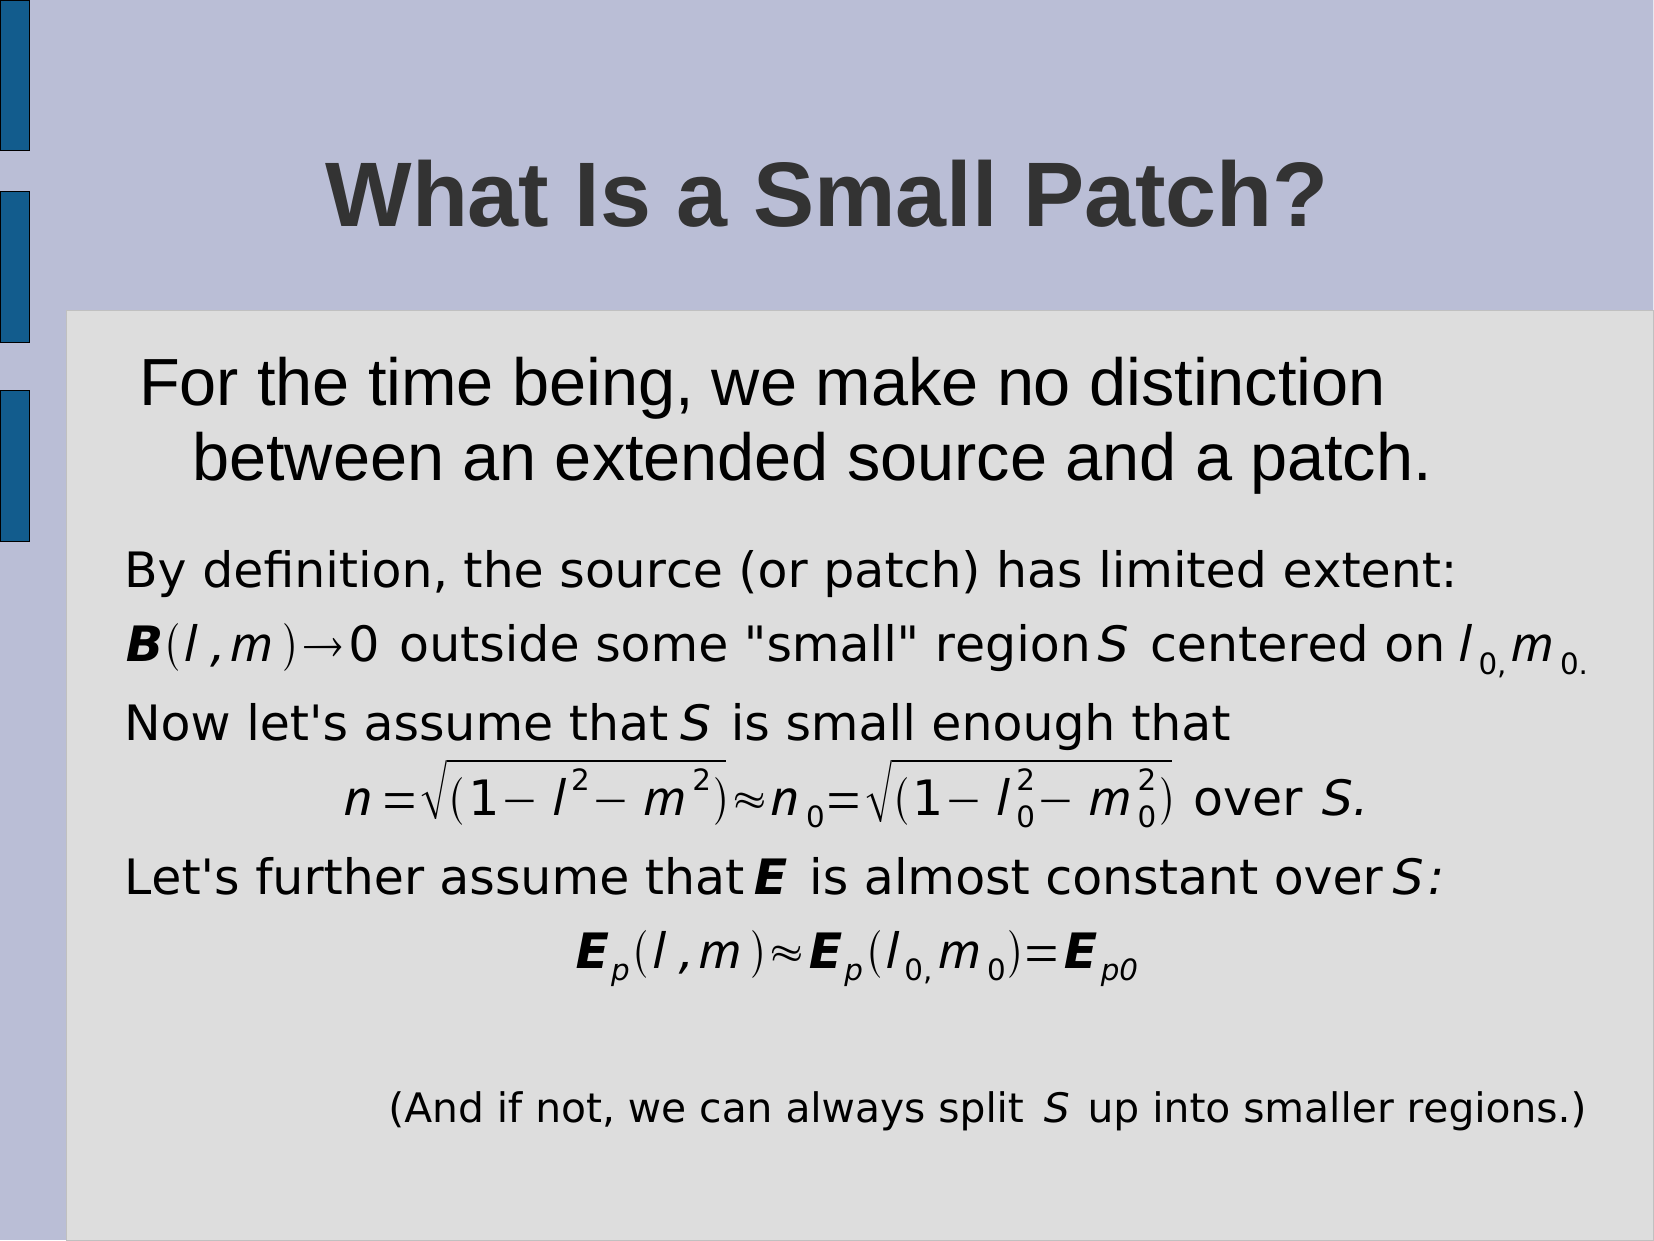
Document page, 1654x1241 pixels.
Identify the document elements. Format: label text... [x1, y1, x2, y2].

list For the time being, we make no distinction between an extended source and a patch. [121, 344, 1534, 1127]
chart [118, 530, 1594, 1211]
title What Is a Small Patch? [121, 91, 1534, 299]
